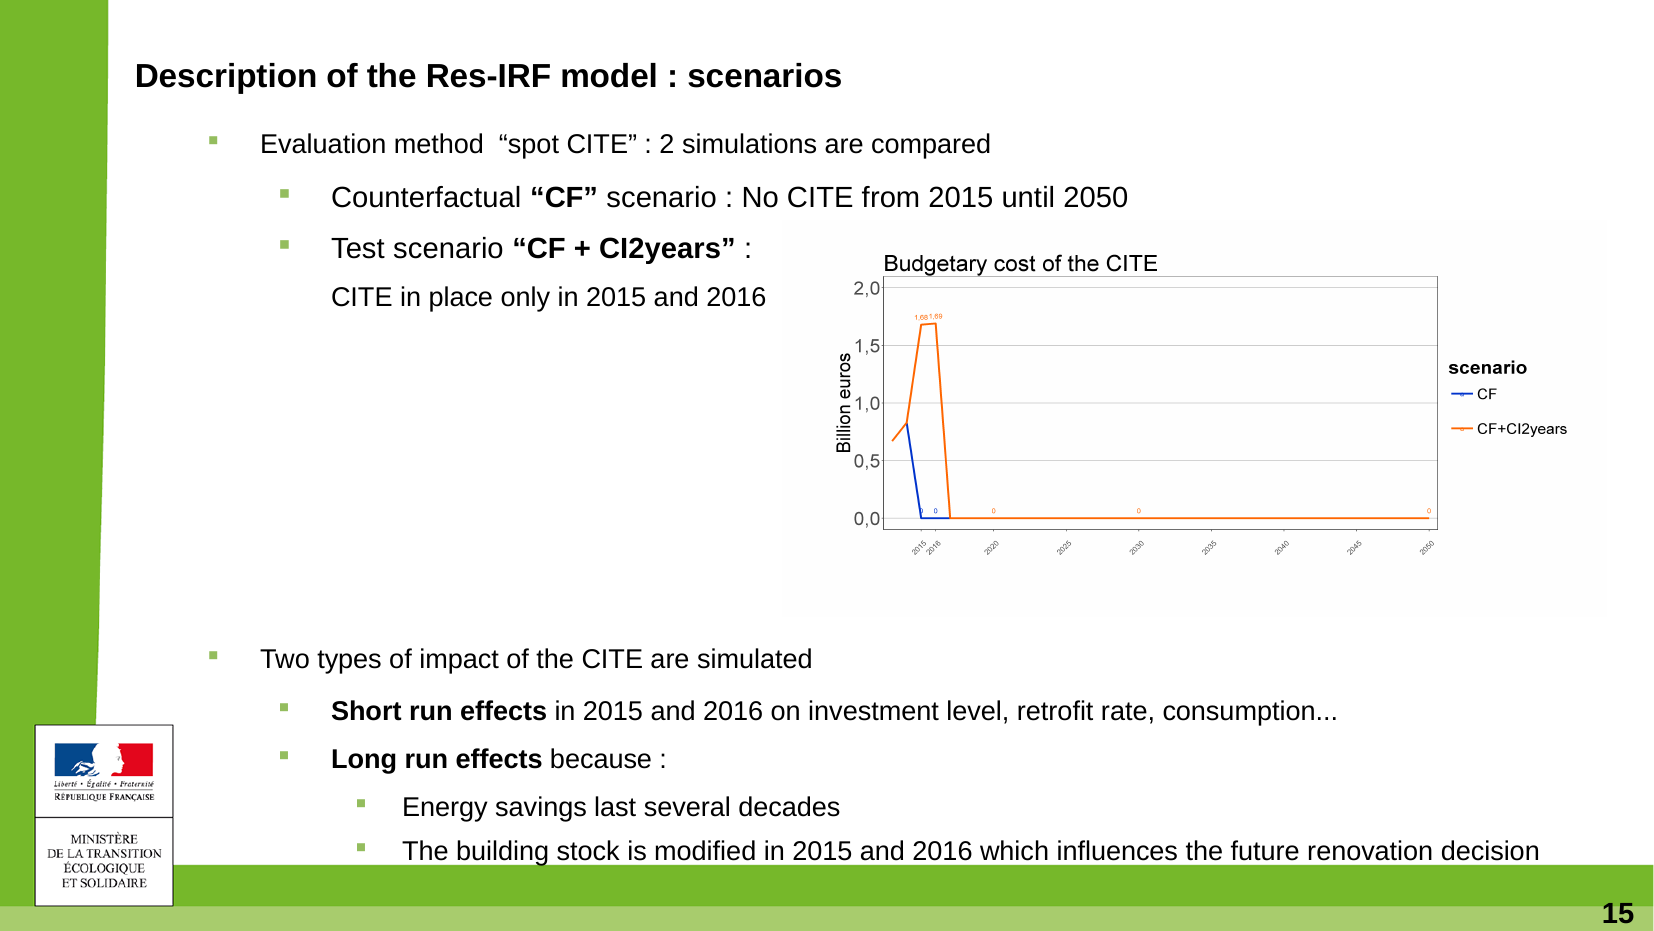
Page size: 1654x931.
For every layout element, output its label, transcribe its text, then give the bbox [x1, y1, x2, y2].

picture [0, 0, 1654, 931]
title Description of the Res-IRF model : scenarios [134, 47, 1570, 106]
list Evaluation method “spot CITE” : 2 simulations are compared Counterfactual “CF” scenario : No CITE from 2015 until 2050 Test scenario “CF + CI2years” : CITE in place only in 2015 and 2016 Two types of impact of the CITE are simulated Short run effects in 2015 and 2016 on investment level, retrofit rate, consumption... Long run effects because : Energy savings last several decades The building stock is modified in 2015 and 2016 which influences the future renovation decision [189, 128, 1546, 931]
